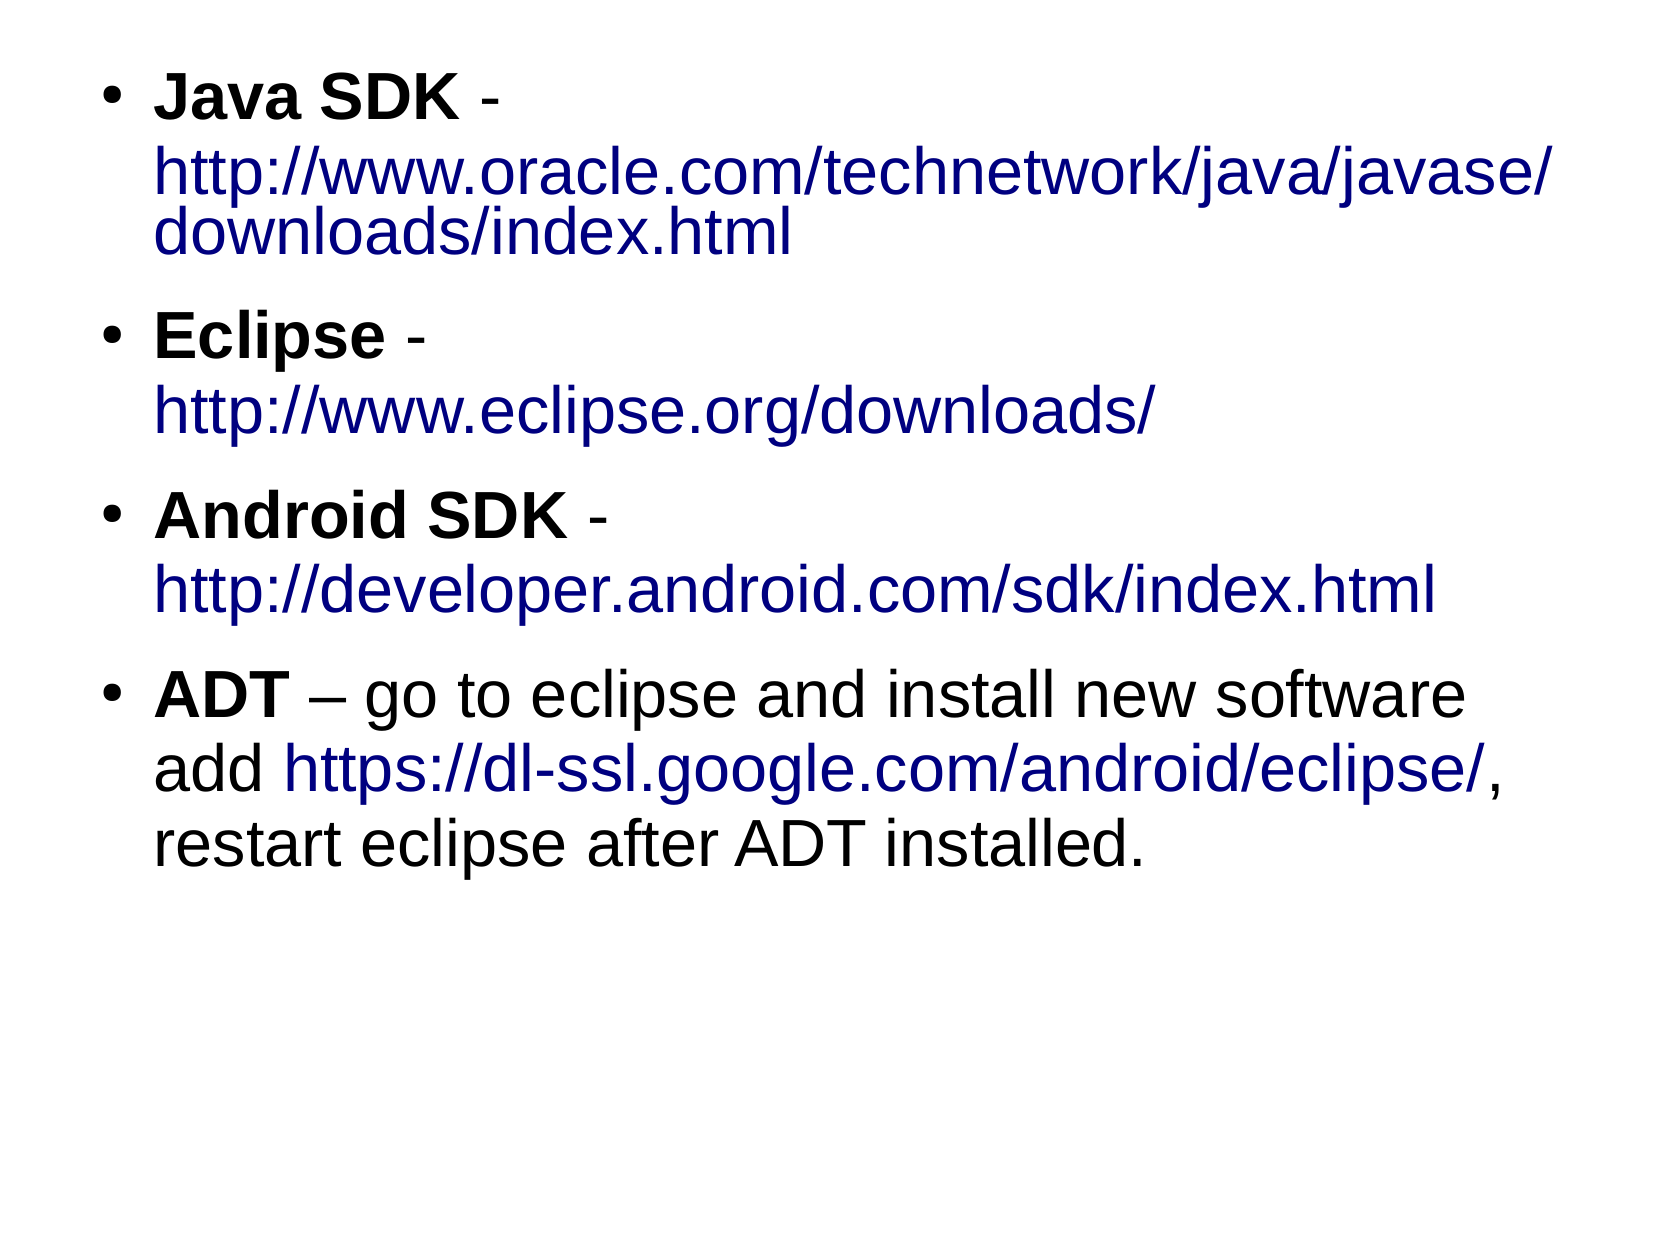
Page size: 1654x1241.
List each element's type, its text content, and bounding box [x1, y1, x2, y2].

list Java SDK - http://www.oracle.com/technetwork/java/javase/downloads/index.html Eclipse - http://www.eclipse.org/downloads/ Android SDK - http://developer.android.com/sdk/index.html ADT – go to eclipse and install new software add https://dl-ssl.google.com/android/eclipse/, restart eclipse after ADT installed. [82, 59, 1571, 1182]
